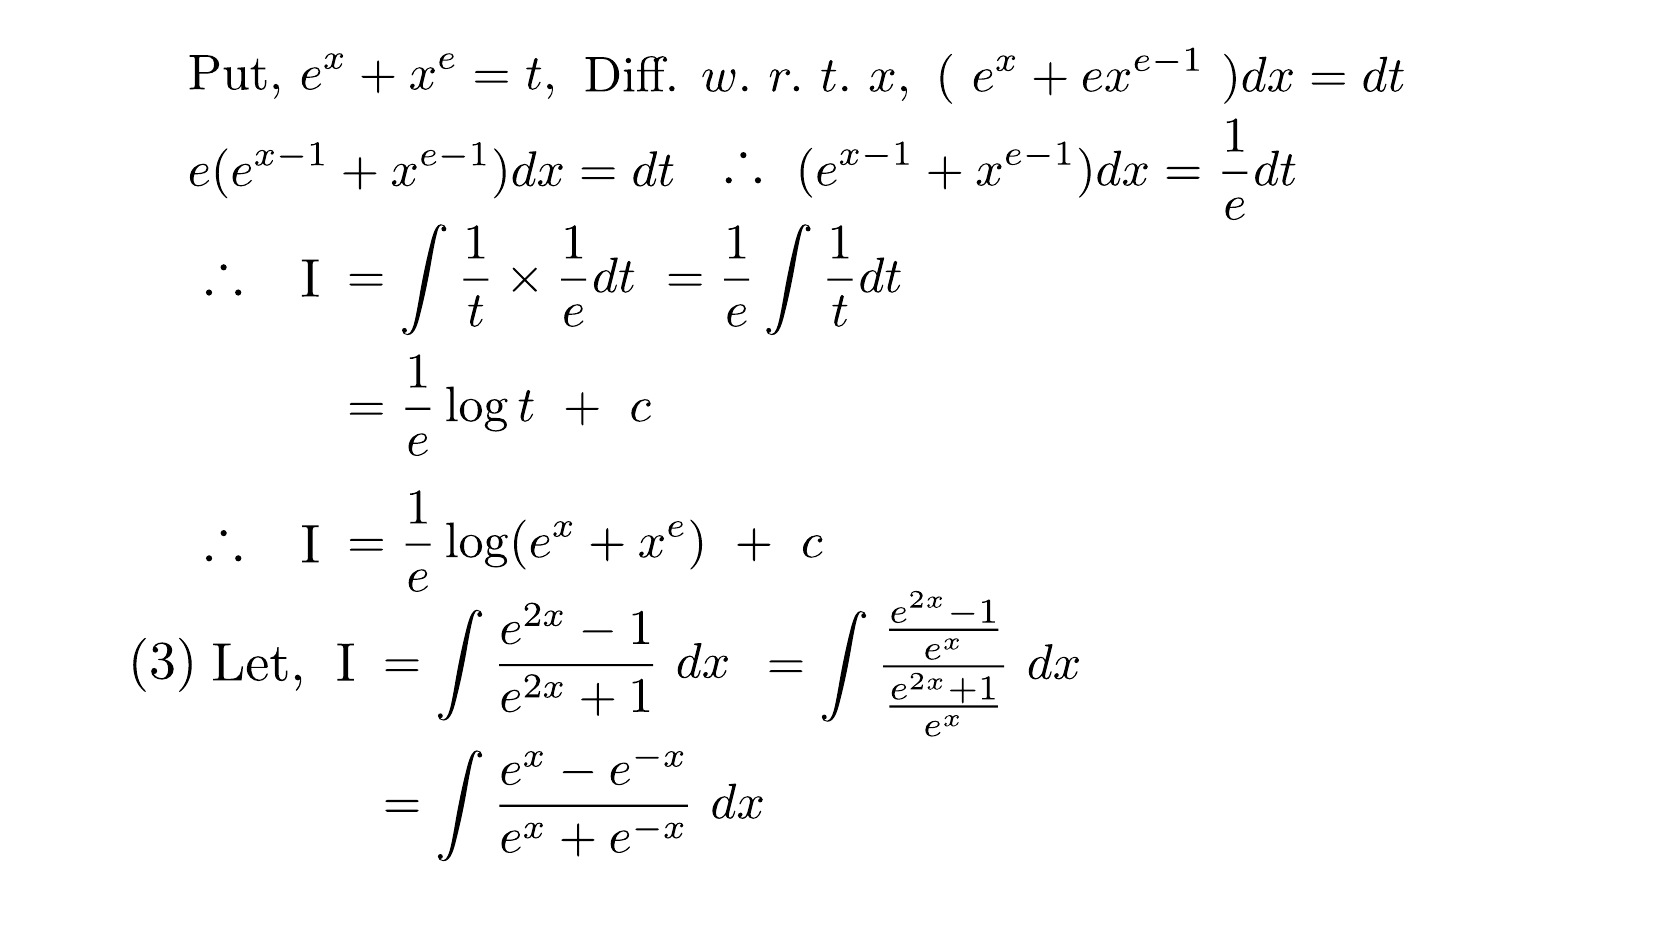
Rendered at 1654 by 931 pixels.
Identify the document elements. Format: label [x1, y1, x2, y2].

text_box [385, 750, 763, 862]
text_box [798, 118, 1296, 221]
title [47, 37, 1607, 886]
text_box [585, 47, 1404, 104]
text_box [205, 264, 242, 296]
text_box [768, 590, 1080, 737]
text_box [349, 354, 651, 456]
text_box [349, 490, 823, 592]
text_box [189, 53, 553, 99]
text_box [205, 530, 242, 562]
text_box [302, 525, 319, 563]
text_box [668, 224, 901, 336]
text_box [213, 643, 302, 691]
text_box [725, 152, 762, 184]
text_box [130, 637, 192, 692]
text_box [301, 259, 319, 297]
text_box [189, 142, 674, 199]
text_box [349, 224, 635, 336]
text_box [385, 602, 729, 721]
text_box [337, 643, 354, 681]
